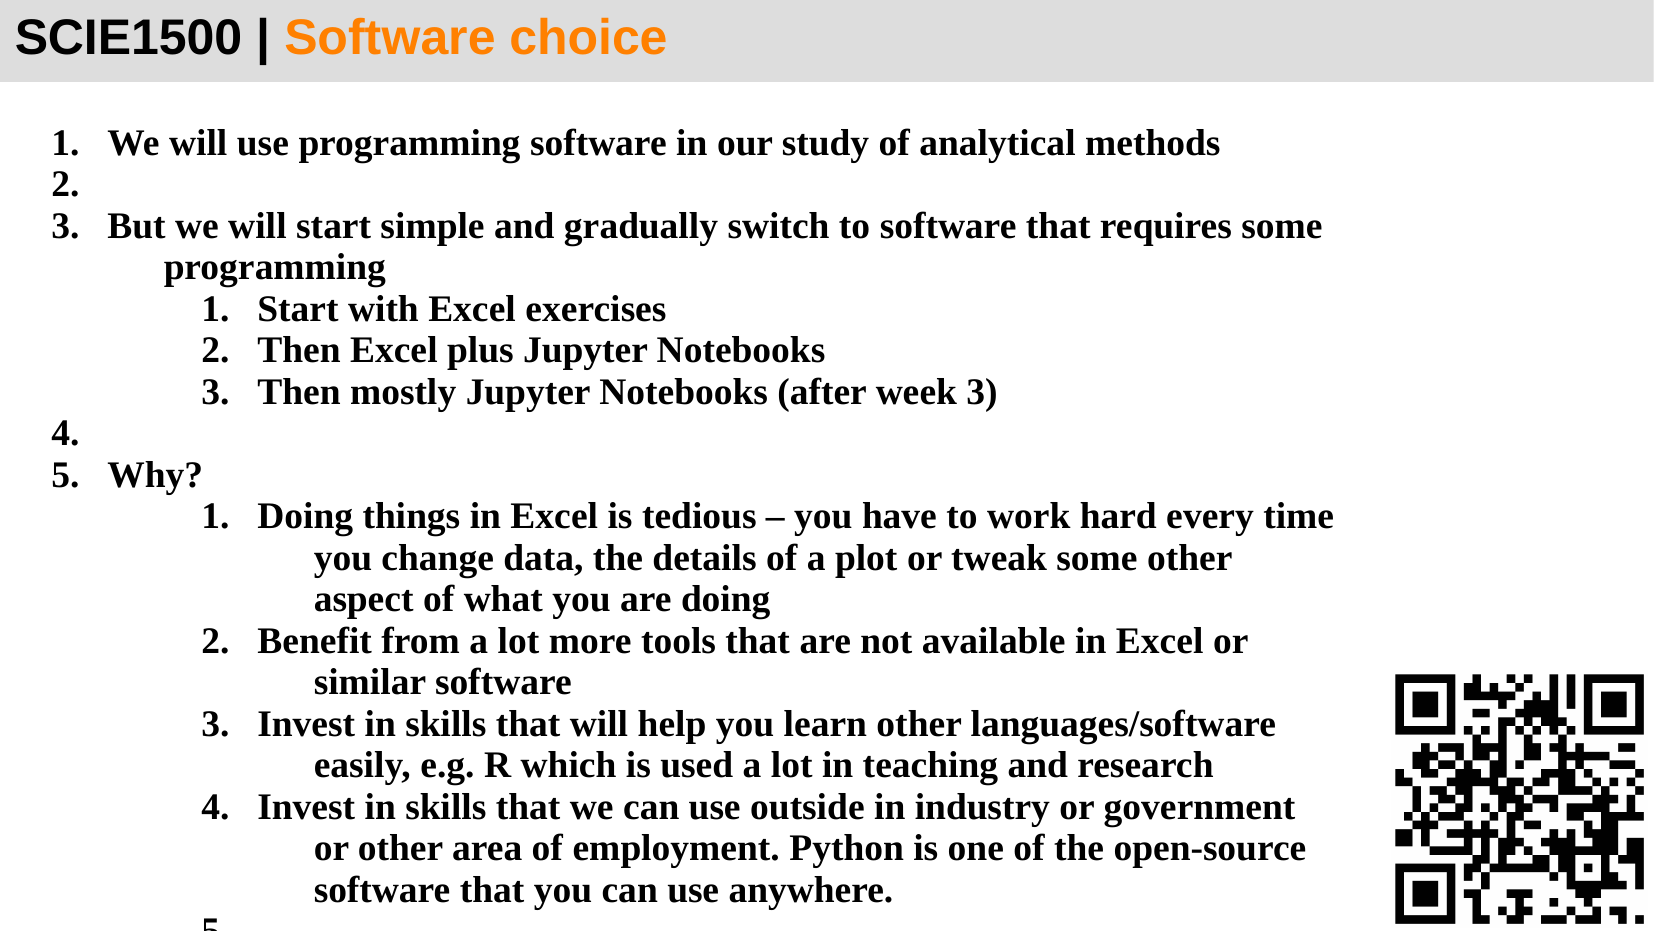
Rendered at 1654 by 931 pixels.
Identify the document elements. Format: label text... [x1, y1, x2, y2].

text_box [0, 0, 1654, 83]
text_box SCIE1500 | Software choice [0, 2, 690, 76]
text_box We will use programming software in our study of analytical methods But we will start simple and gradually switch to software that requires some programming Start with Excel exercises Then Excel plus Jupyter Notebooks Then mostly Jupyter Notebooks (after week 3) Why? Doing things in Excel is tedious – you have to work hard every time you change data, the details of a plot or tweak some other aspect of what you are doing Benefit from a lot more tools that are not available in Excel or similar software Invest in skills that will help you learn other languages/software easily, e.g. R which is used a lot in teaching and research Invest in skills that we can use outside in industry or government or other area of employment. Python is one of the open-source software that you can use anywhere. [36, 114, 1353, 931]
picture [1391, 670, 1648, 928]
